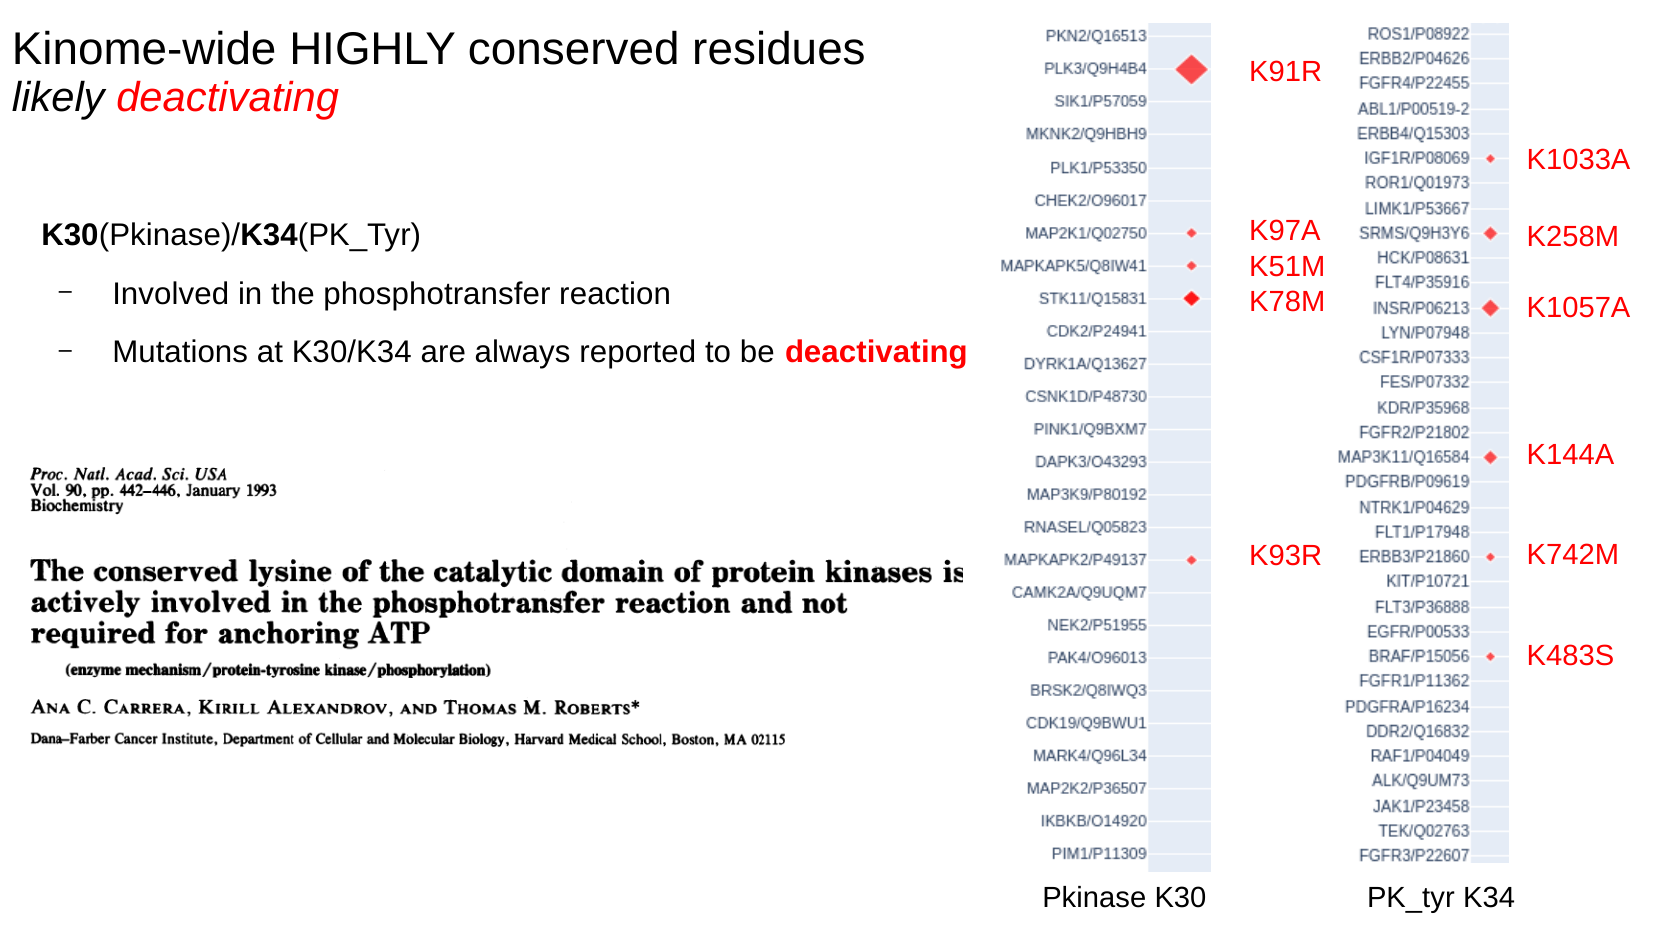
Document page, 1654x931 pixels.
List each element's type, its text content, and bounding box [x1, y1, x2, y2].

text_box K1057A [1511, 283, 1654, 331]
text_box PK_tyr K34 [1352, 873, 1566, 931]
title Kinome-wide HIGHLY conserved residues likely deactivating [11, 15, 922, 128]
text_box K78M [1234, 277, 1328, 326]
text_box K483S [1511, 631, 1654, 680]
picture [23, 460, 963, 749]
text_box K91R [1234, 47, 1328, 95]
picture [1328, 23, 1509, 863]
text_box K93R [1234, 531, 1328, 580]
text_box K258M [1511, 212, 1654, 260]
text_box K742M [1511, 531, 1654, 579]
text_box K97A [1234, 206, 1328, 242]
list K30(Pkinase)/K34(PK_Tyr) Involved in the phosphotransfer reaction Mutations at K30/K34 are always reported to be deactivating [0, 217, 997, 414]
text_box Pkinase K30 [1027, 873, 1241, 931]
text_box K144A [1511, 430, 1654, 479]
text_box K51M [1234, 242, 1328, 277]
picture [997, 23, 1211, 872]
text_box K1033A [1511, 135, 1654, 184]
